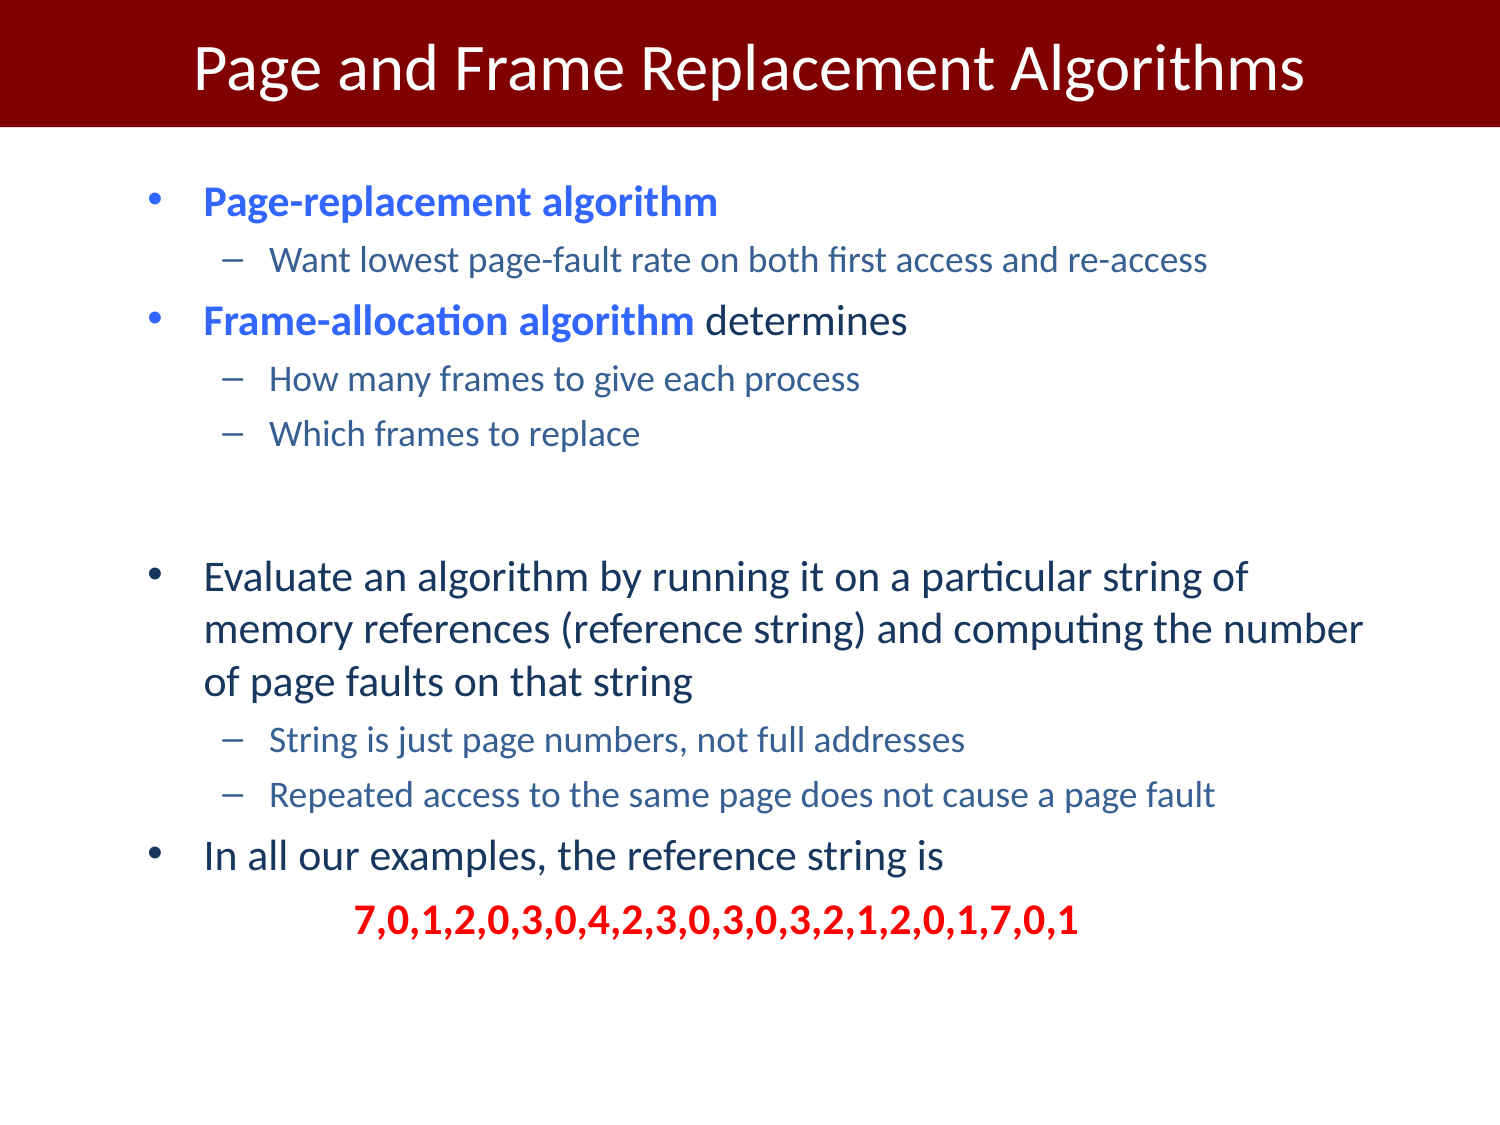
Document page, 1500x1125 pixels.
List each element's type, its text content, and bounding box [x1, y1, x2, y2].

list Page-replacement algorithm Want lowest page-fault rate on both first access and re-access Frame-allocation algorithm determines How many frames to give each process Which frames to replace Evaluate an algorithm by running it on a particular string of memory references (reference string) and computing the number of page faults on that string String is just page numbers, not full addresses Repeated access to the same page does not cause a page fault In all our examples, the reference string is 7,0,1,2,0,3,0,4,2,3,0,3,0,3,2,1,2,0,1,7,0,1 [132, 165, 1406, 978]
title Page and Frame Replacement Algorithms [0, 0, 1500, 128]
